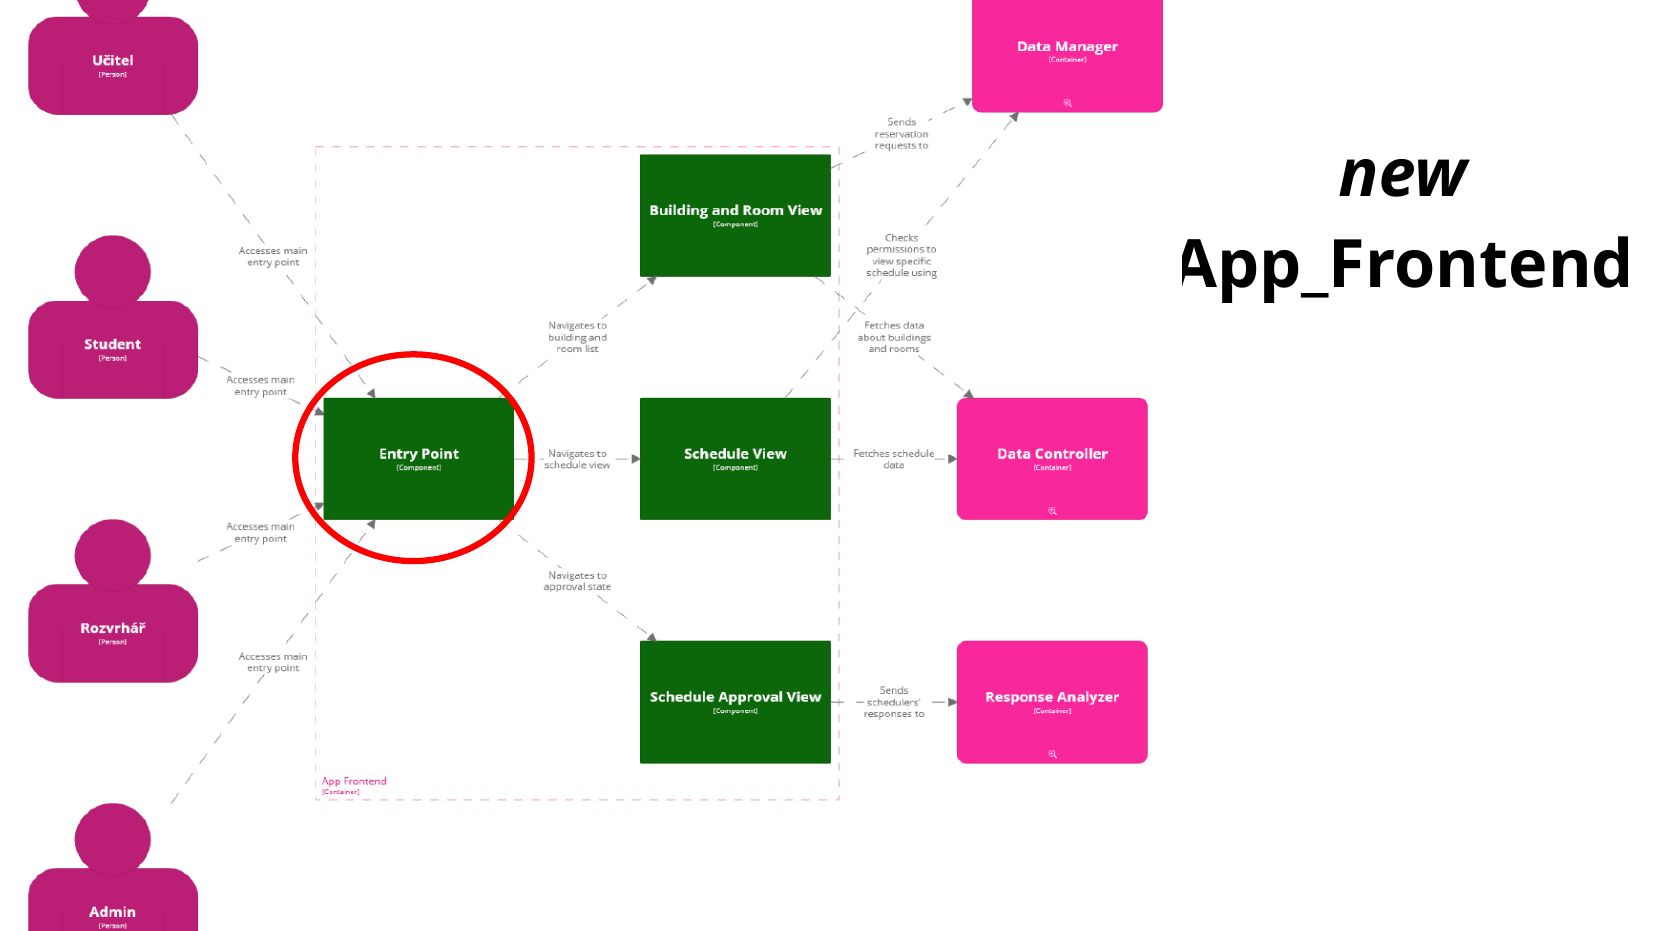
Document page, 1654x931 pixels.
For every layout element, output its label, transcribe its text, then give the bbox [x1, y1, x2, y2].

picture [0, 0, 1182, 931]
text_box new App_Frontend [1182, 118, 1654, 512]
